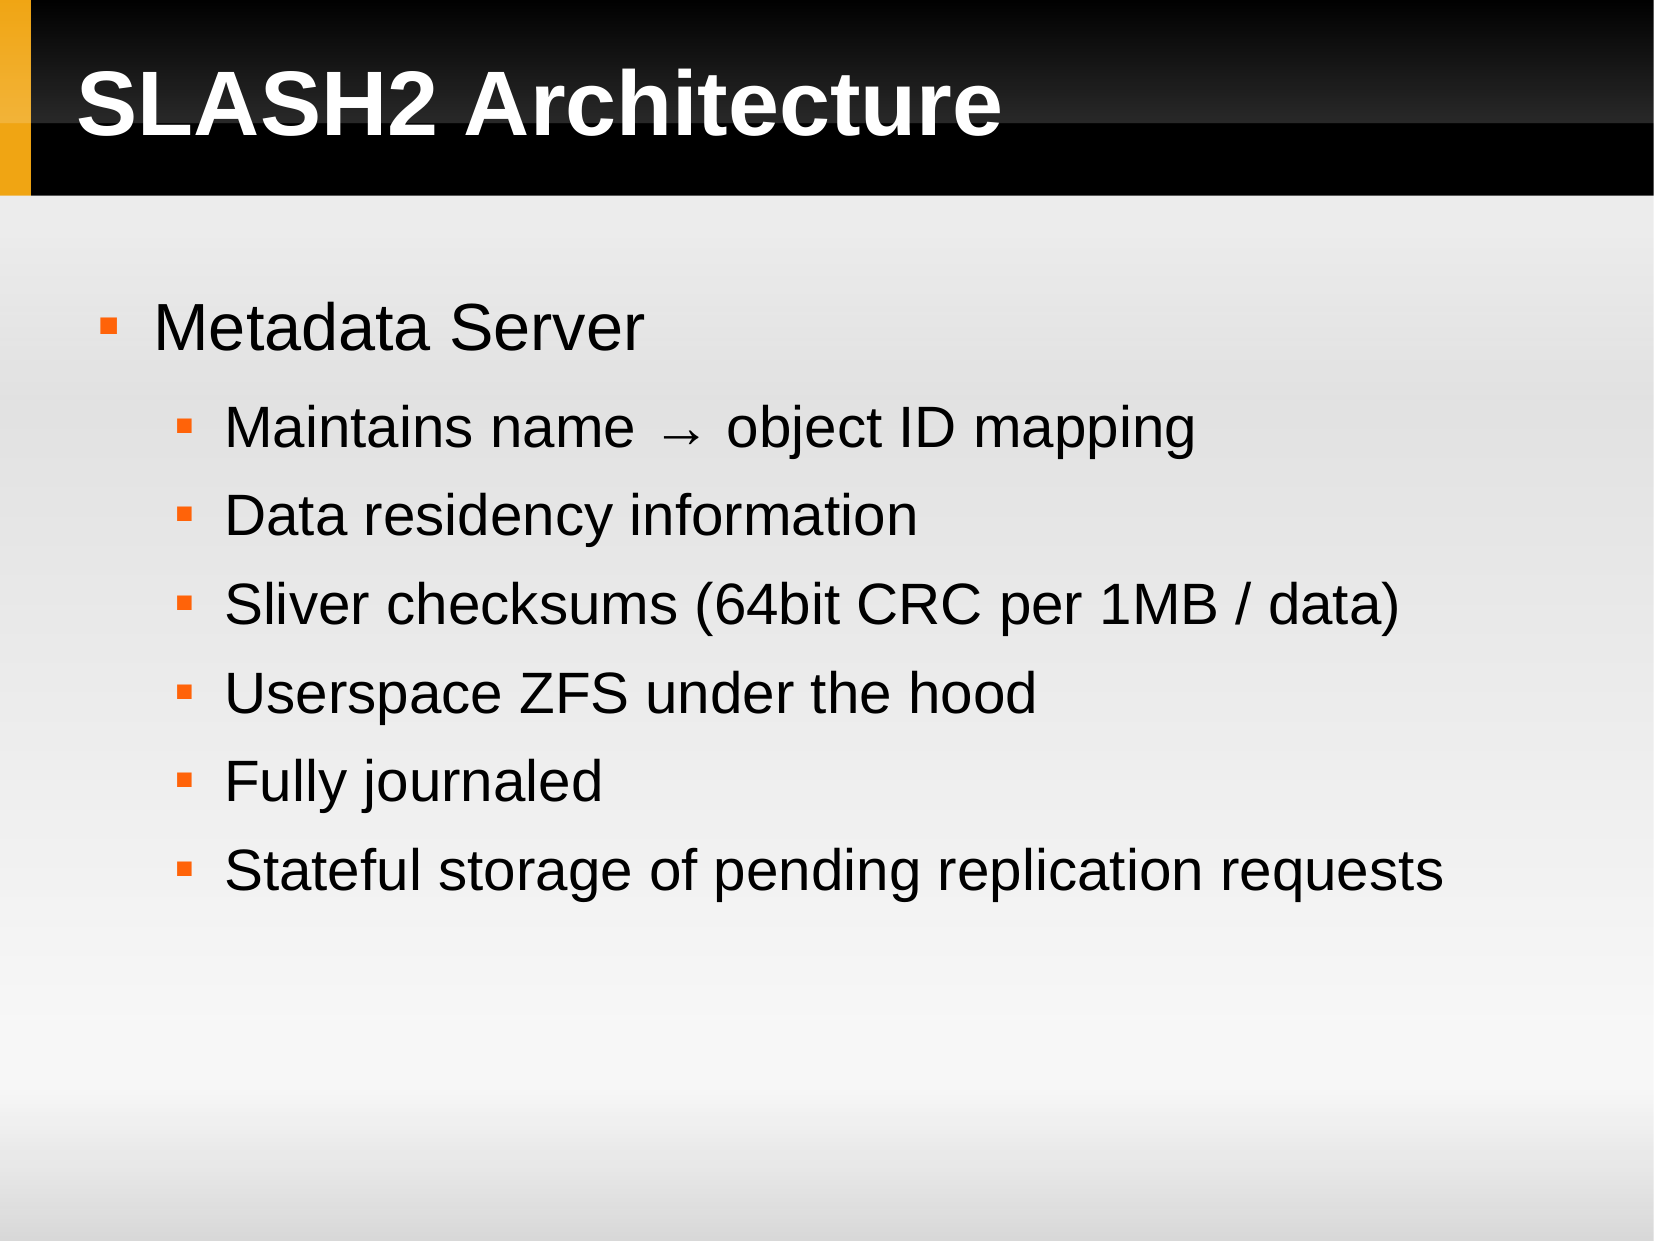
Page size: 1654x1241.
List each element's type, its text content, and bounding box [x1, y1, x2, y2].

picture [0, 0, 1654, 1241]
title SLASH2 Architecture [76, 0, 1565, 208]
list Metadata Server Maintains name → object ID mapping Data residency information Sliver checksums (64bit CRC per 1MB / data) Userspace ZFS under the hood Fully journaled Stateful storage of pending replication requests [82, 290, 1571, 1109]
